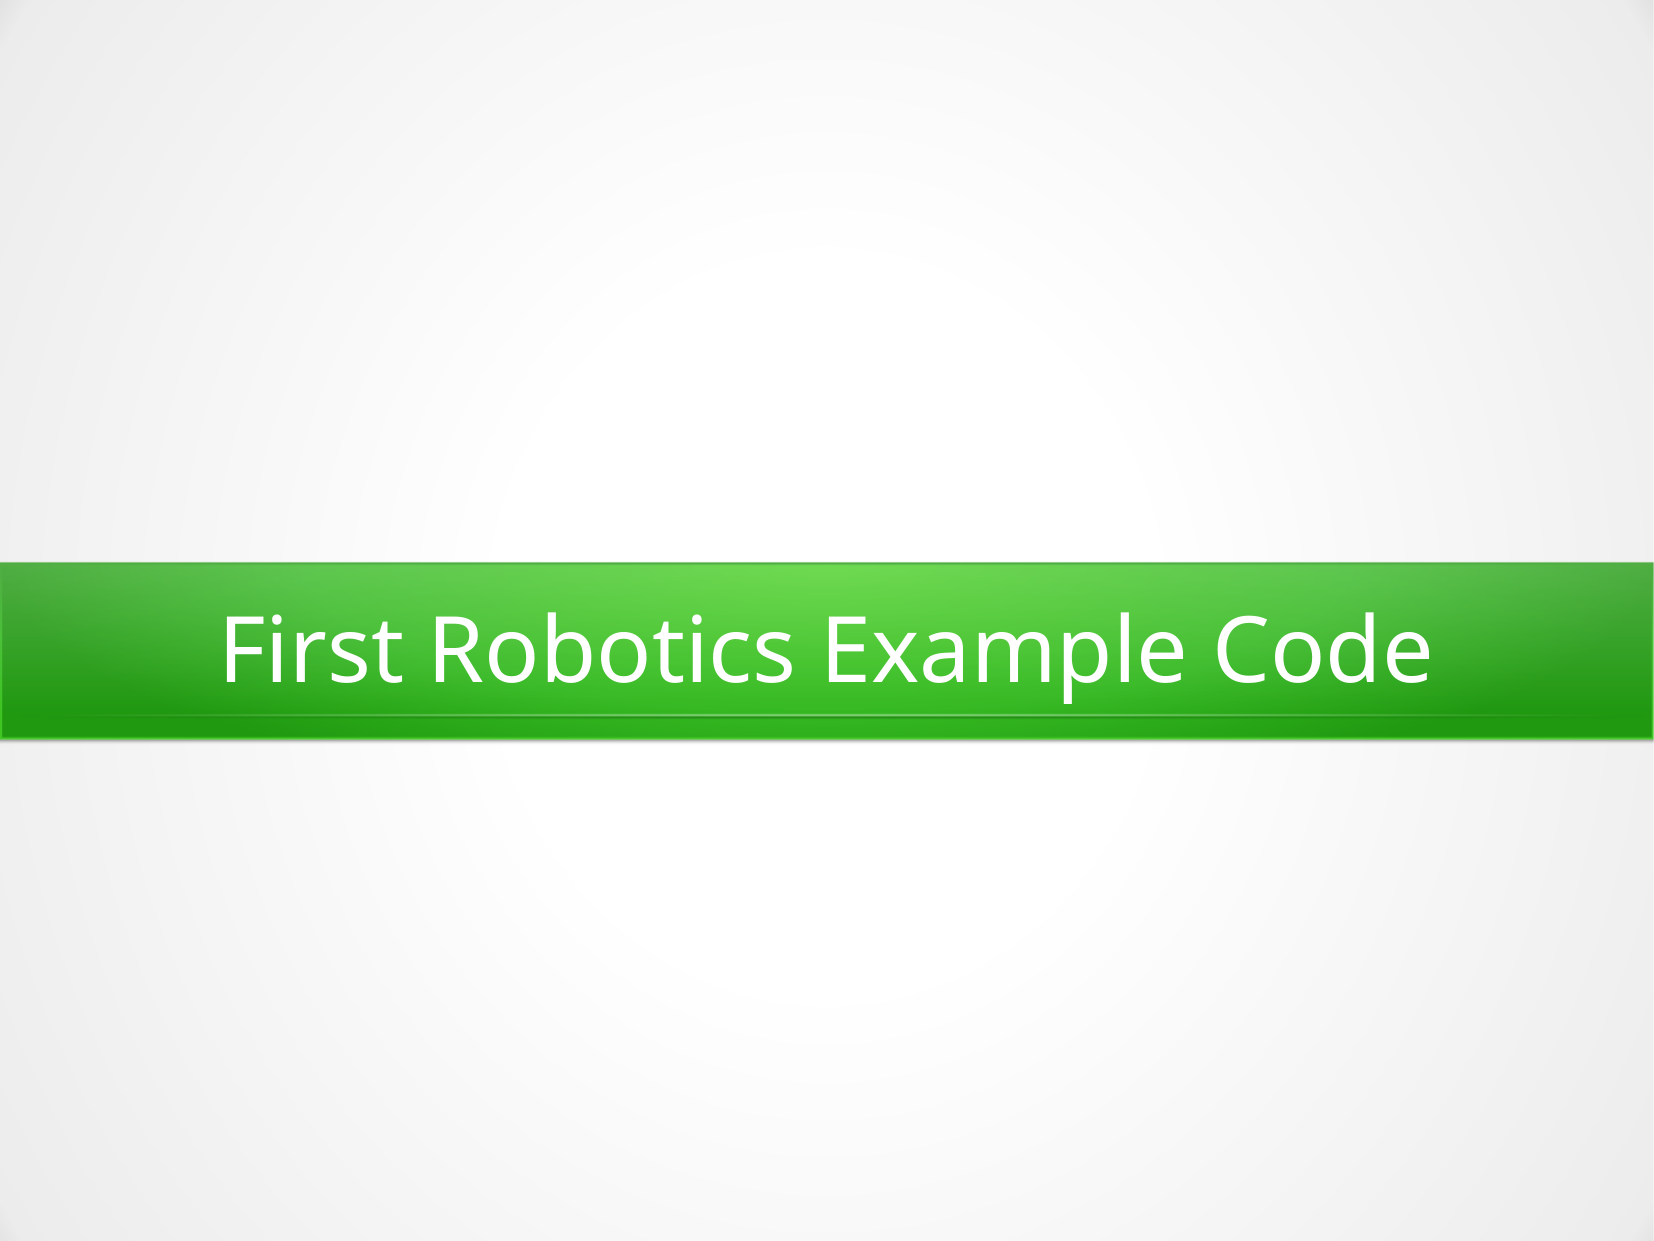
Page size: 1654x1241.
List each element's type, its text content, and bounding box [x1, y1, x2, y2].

title First Robotics Example Code [82, 578, 1571, 715]
picture [0, 0, 1654, 1241]
